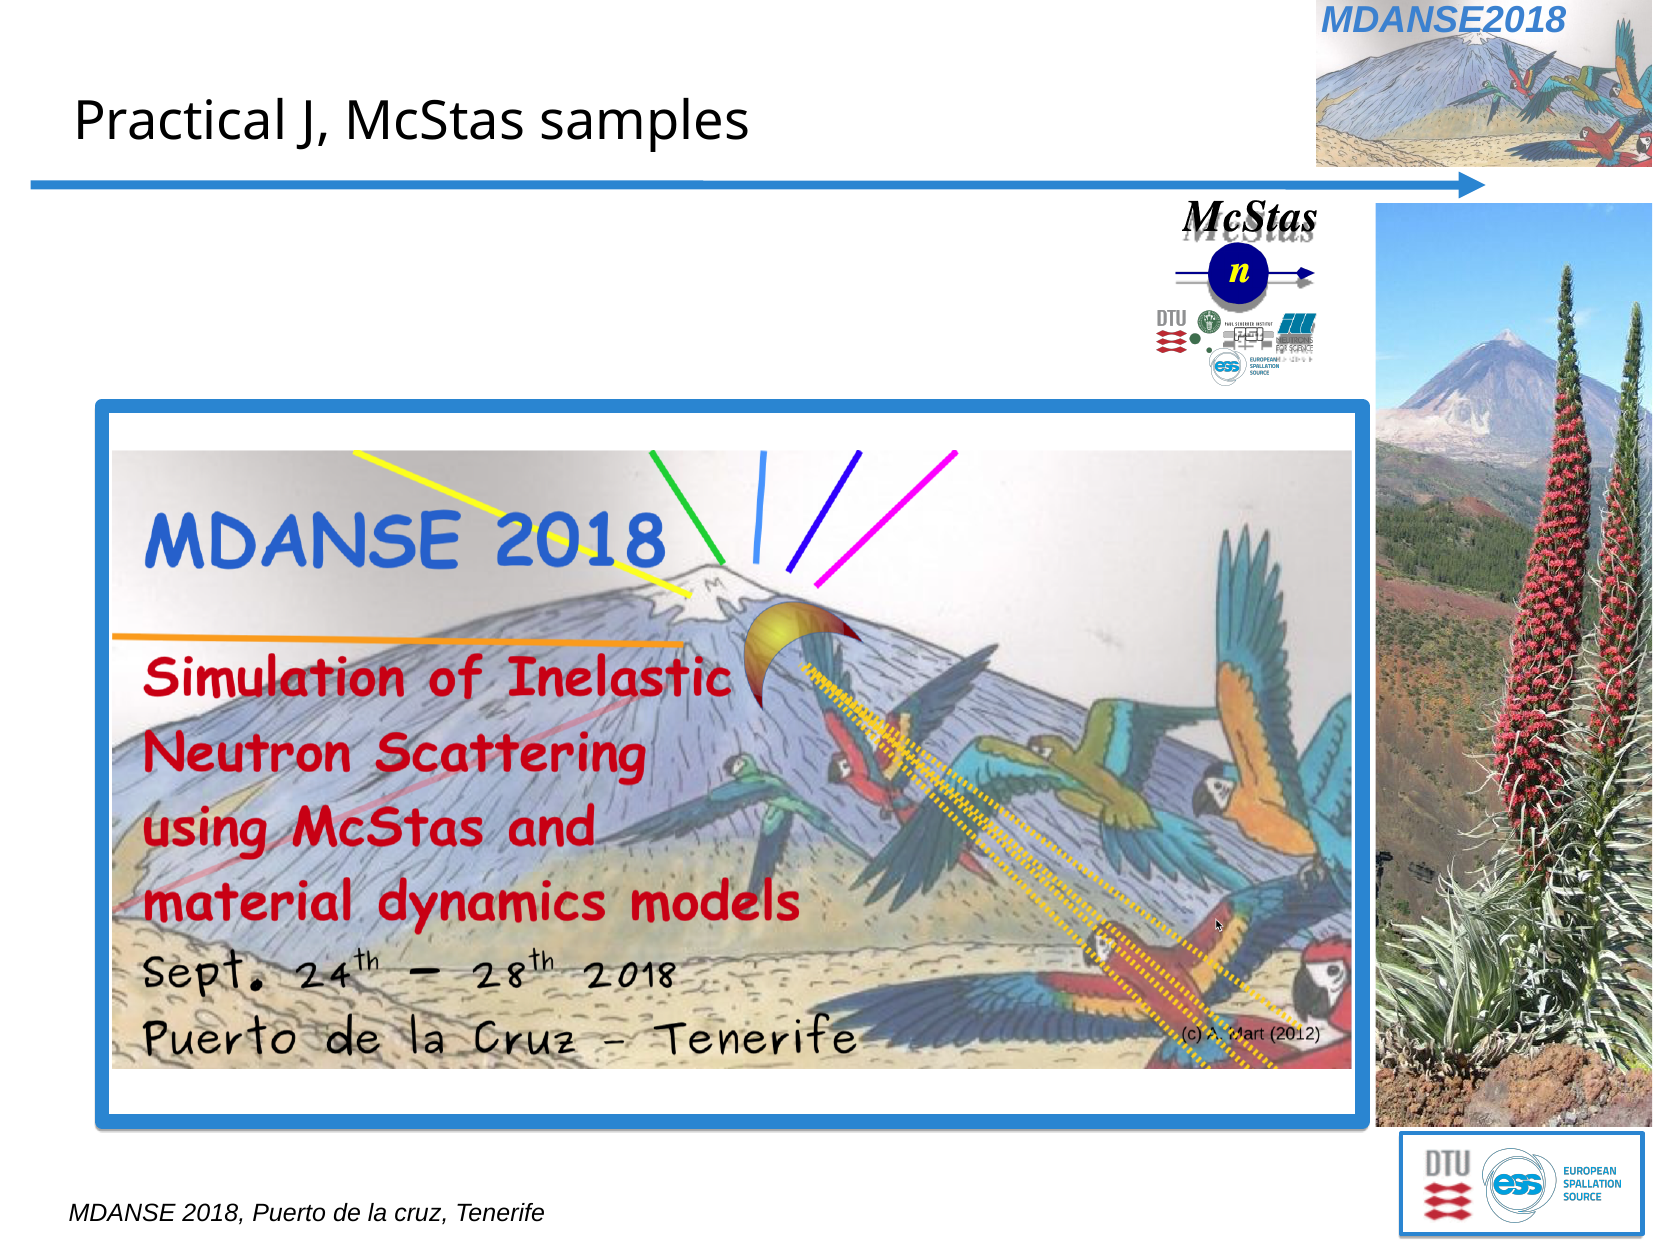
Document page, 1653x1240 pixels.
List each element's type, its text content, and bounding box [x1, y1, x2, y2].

picture [1361, 10, 1373, 15]
slide_number [82, 290, 1570, 1009]
picture [1316, 0, 1652, 167]
slide_number [1221, 314, 1276, 348]
slide_number [1279, 351, 1314, 360]
picture [1189, 310, 1317, 386]
title Practical J, McStas samples [73, 15, 1561, 222]
picture [1223, 322, 1274, 341]
picture [1156, 222, 1335, 305]
picture [1156, 310, 1187, 353]
picture [1423, 1148, 1474, 1223]
picture [112, 1009, 1352, 1069]
picture [1375, 203, 1653, 1127]
picture [1482, 1148, 1621, 1223]
picture [1554, 9, 1561, 15]
